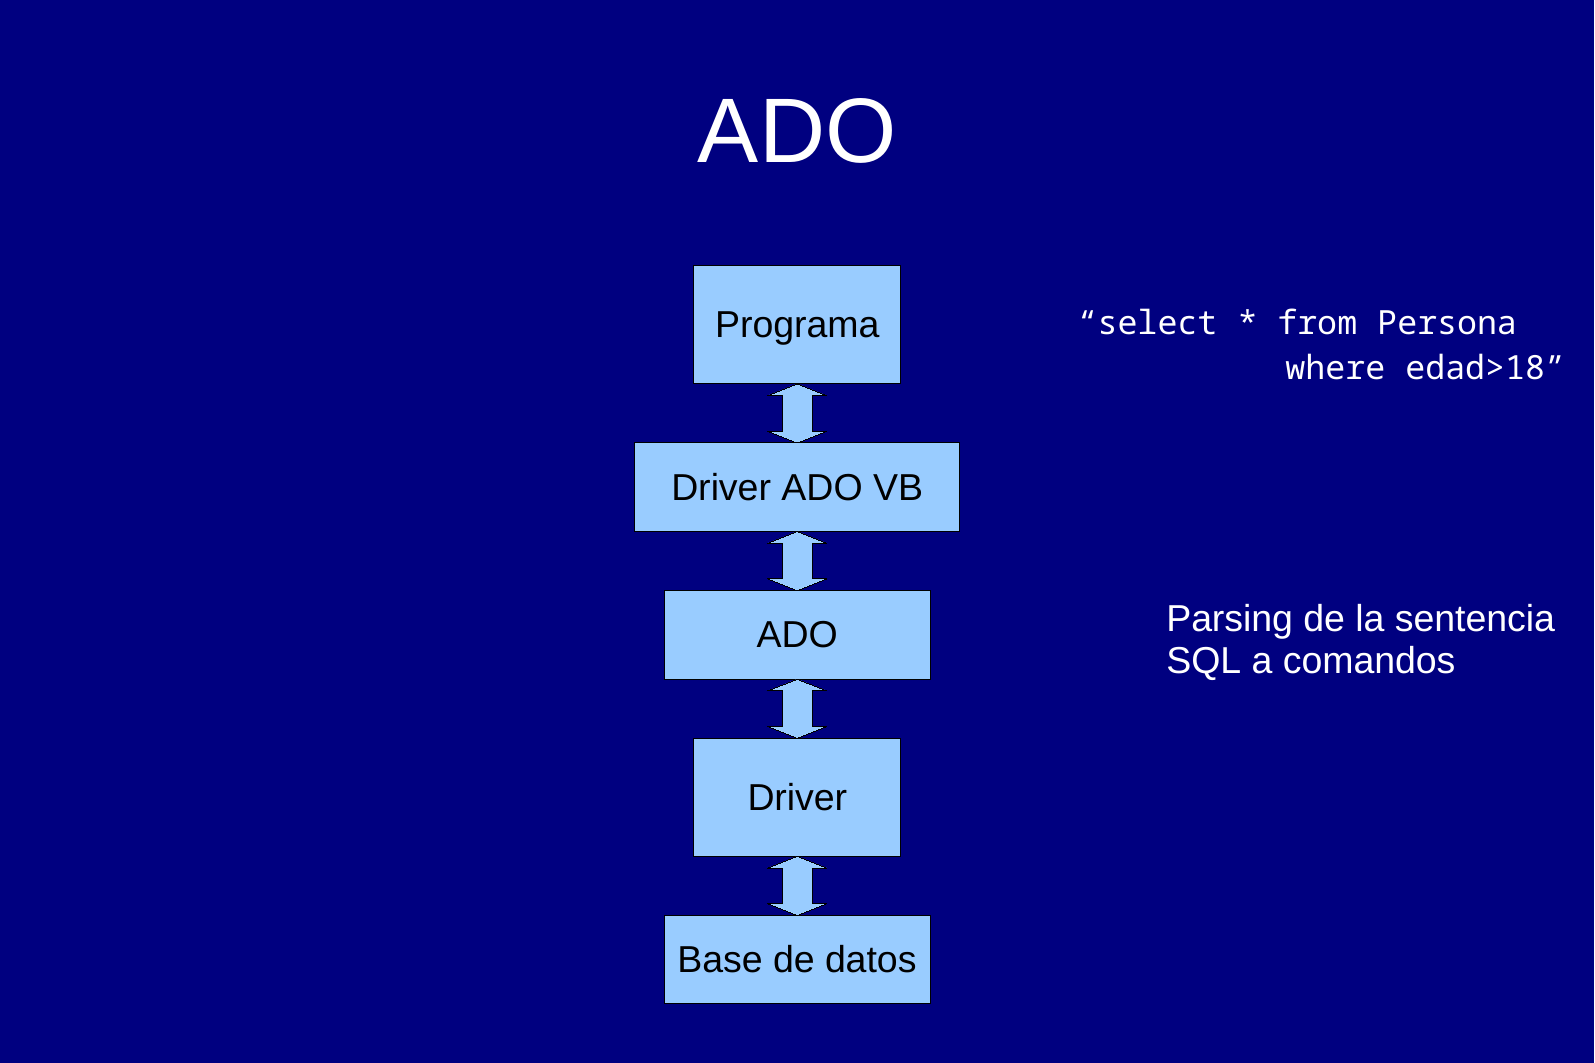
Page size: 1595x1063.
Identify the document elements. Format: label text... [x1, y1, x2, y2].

text_box Programa [693, 265, 901, 384]
text_box [767, 383, 827, 443]
text_box [767, 856, 827, 916]
text_box Driver ADO VB [634, 442, 960, 532]
text_box [767, 679, 827, 739]
title ADO [79, 42, 1515, 220]
text_box Driver [693, 738, 901, 857]
text_box ADO [664, 590, 931, 680]
text_box Parsing de la sentencia SQL a comandos [1151, 590, 1595, 690]
text_box “select * from Persona where edad>18” [1062, 291, 1595, 387]
text_box Base de datos [664, 915, 931, 1004]
text_box [767, 531, 827, 591]
